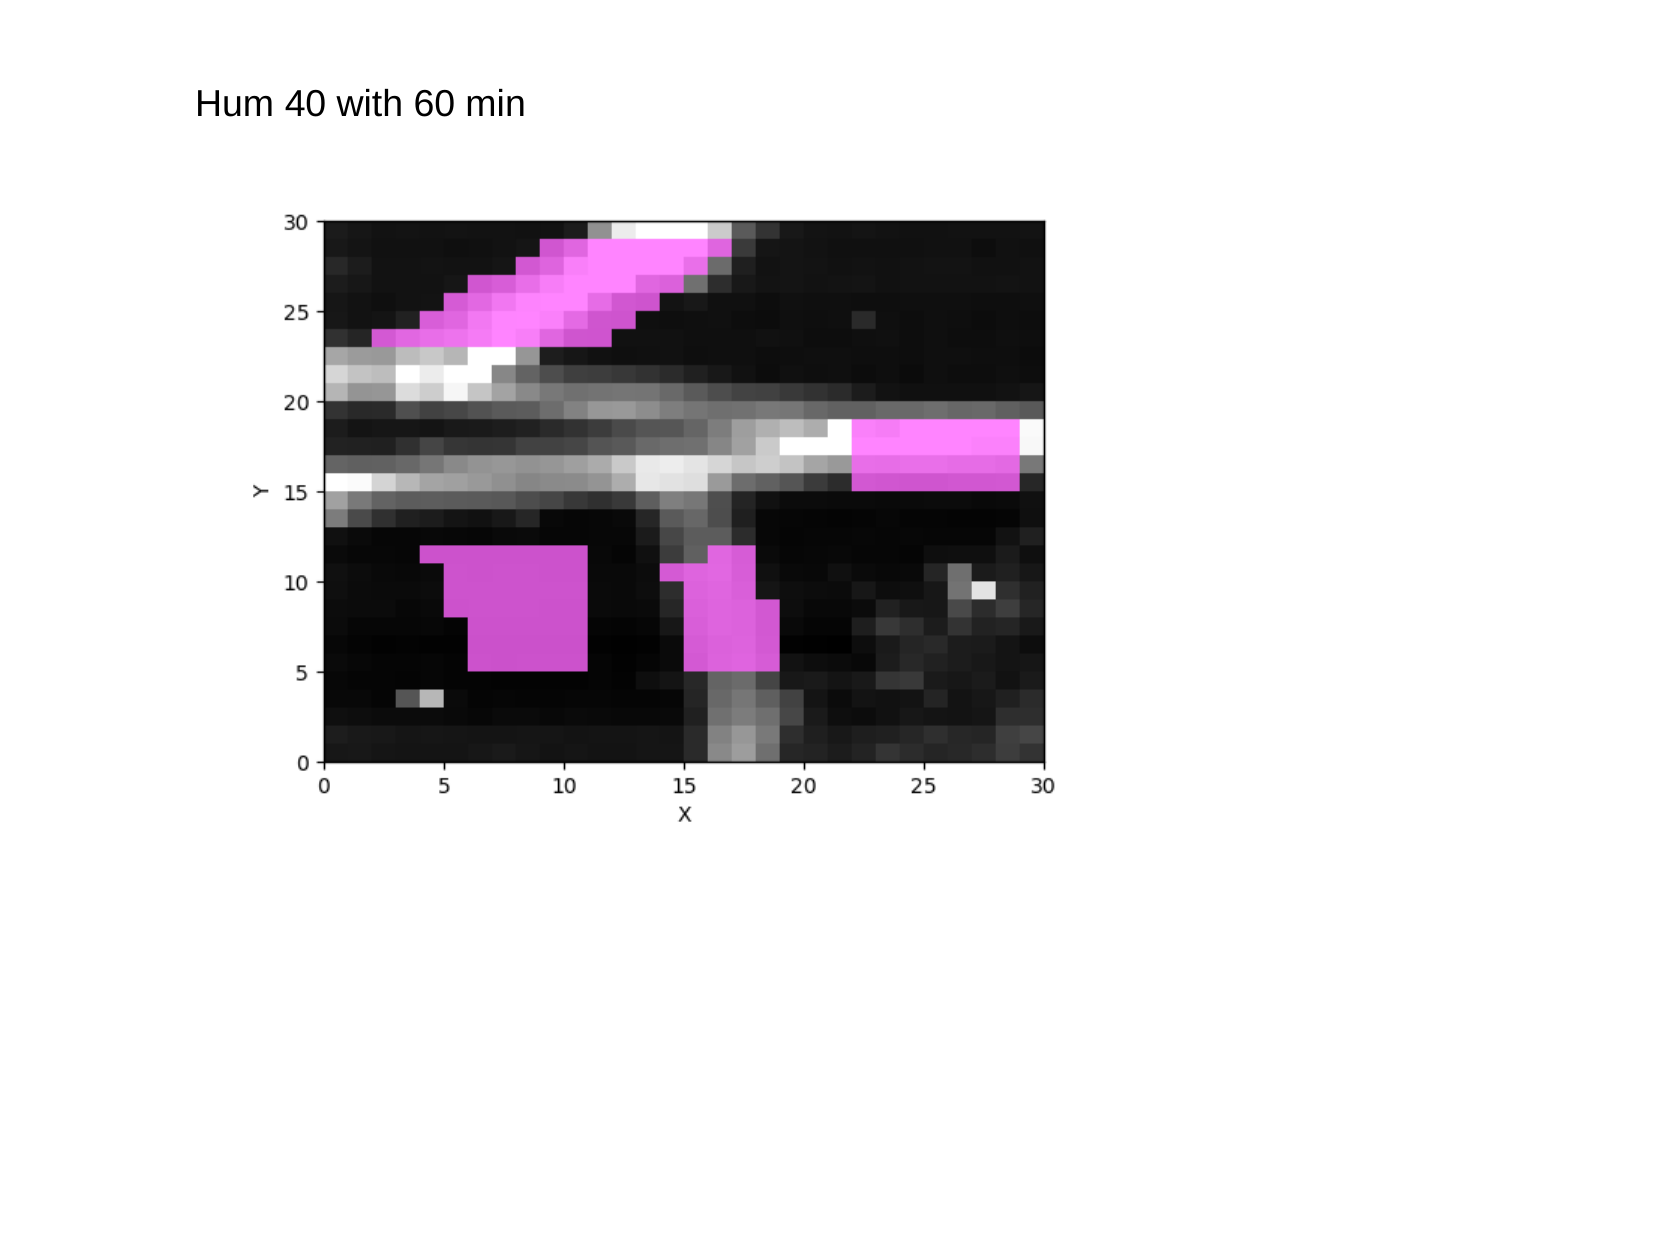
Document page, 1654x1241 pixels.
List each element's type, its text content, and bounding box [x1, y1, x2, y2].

text_box Hum 40 with 60 min [180, 75, 541, 132]
picture [180, 149, 1140, 870]
